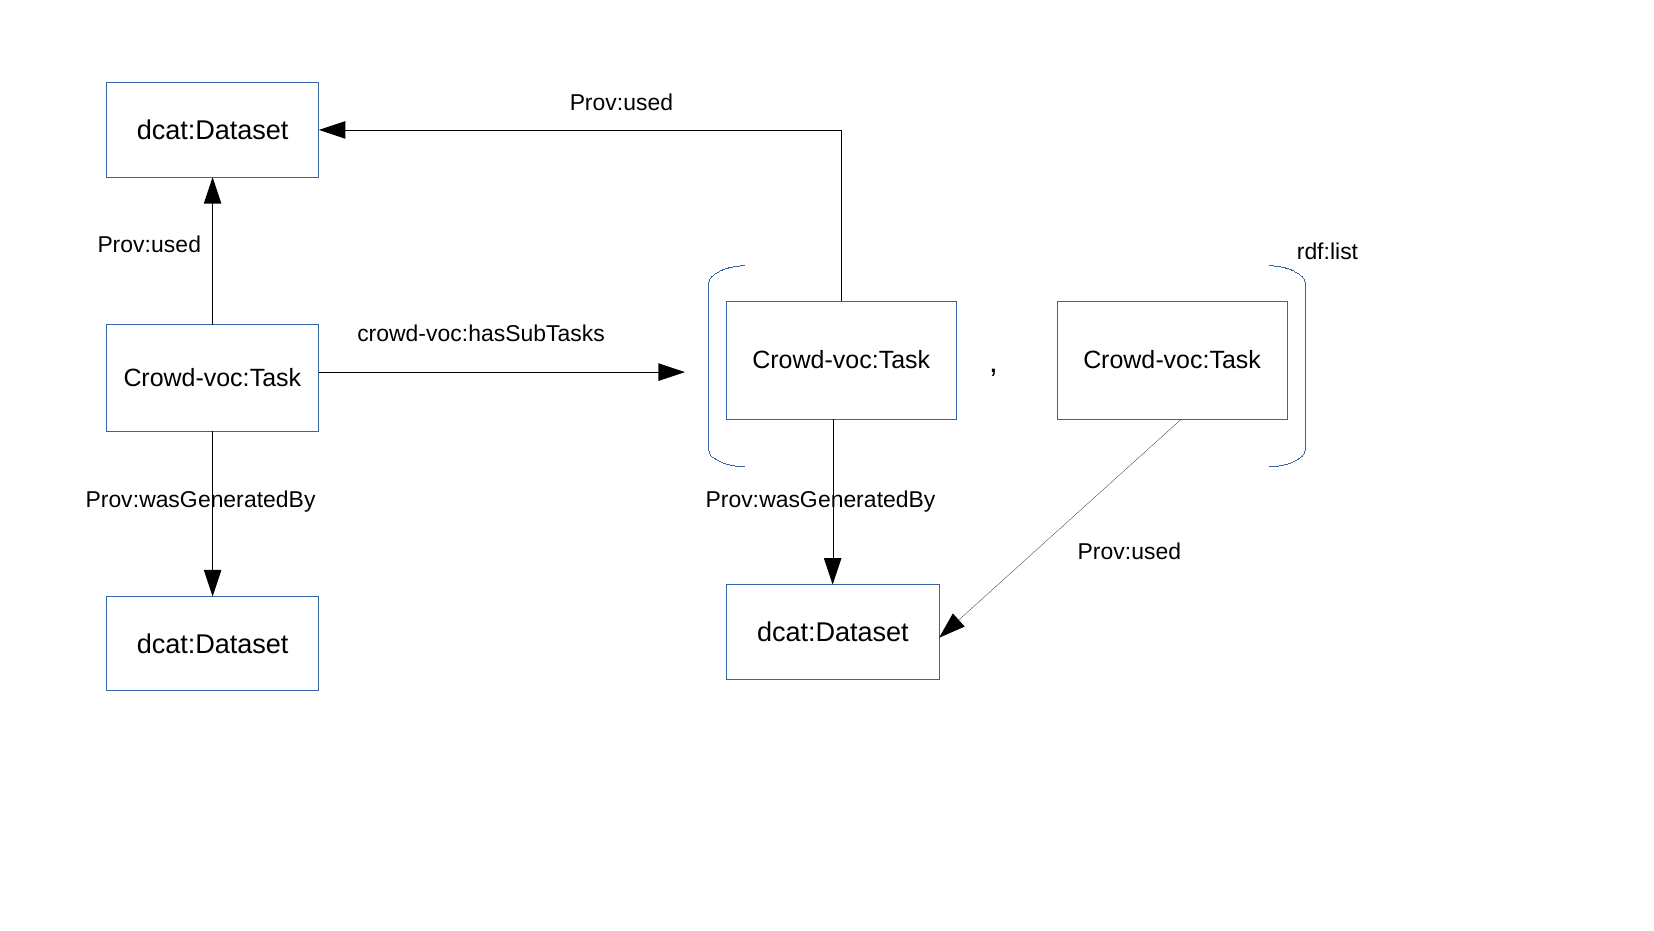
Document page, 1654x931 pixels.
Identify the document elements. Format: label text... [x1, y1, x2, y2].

text_box rdf:list [1275, 231, 1394, 284]
text_box Crowd-voc:Task [1057, 301, 1288, 420]
text_box Prov:used [82, 224, 237, 291]
text_box dcat:Dataset [726, 584, 940, 680]
text_box , [974, 336, 1052, 389]
text_box dcat:Dataset [106, 596, 319, 691]
text_box Prov:used [1062, 531, 1217, 598]
text_box Prov:wasGeneratedBy [70, 479, 343, 520]
text_box dcat:Dataset [106, 82, 319, 178]
text_box Crowd-voc:Task [106, 324, 319, 432]
text_box Prov:used [555, 82, 709, 149]
text_box Crowd-voc:Task [726, 301, 957, 420]
text_box Prov:wasGeneratedBy [690, 479, 963, 520]
text_box crowd-voc:hasSubTasks [342, 313, 674, 366]
